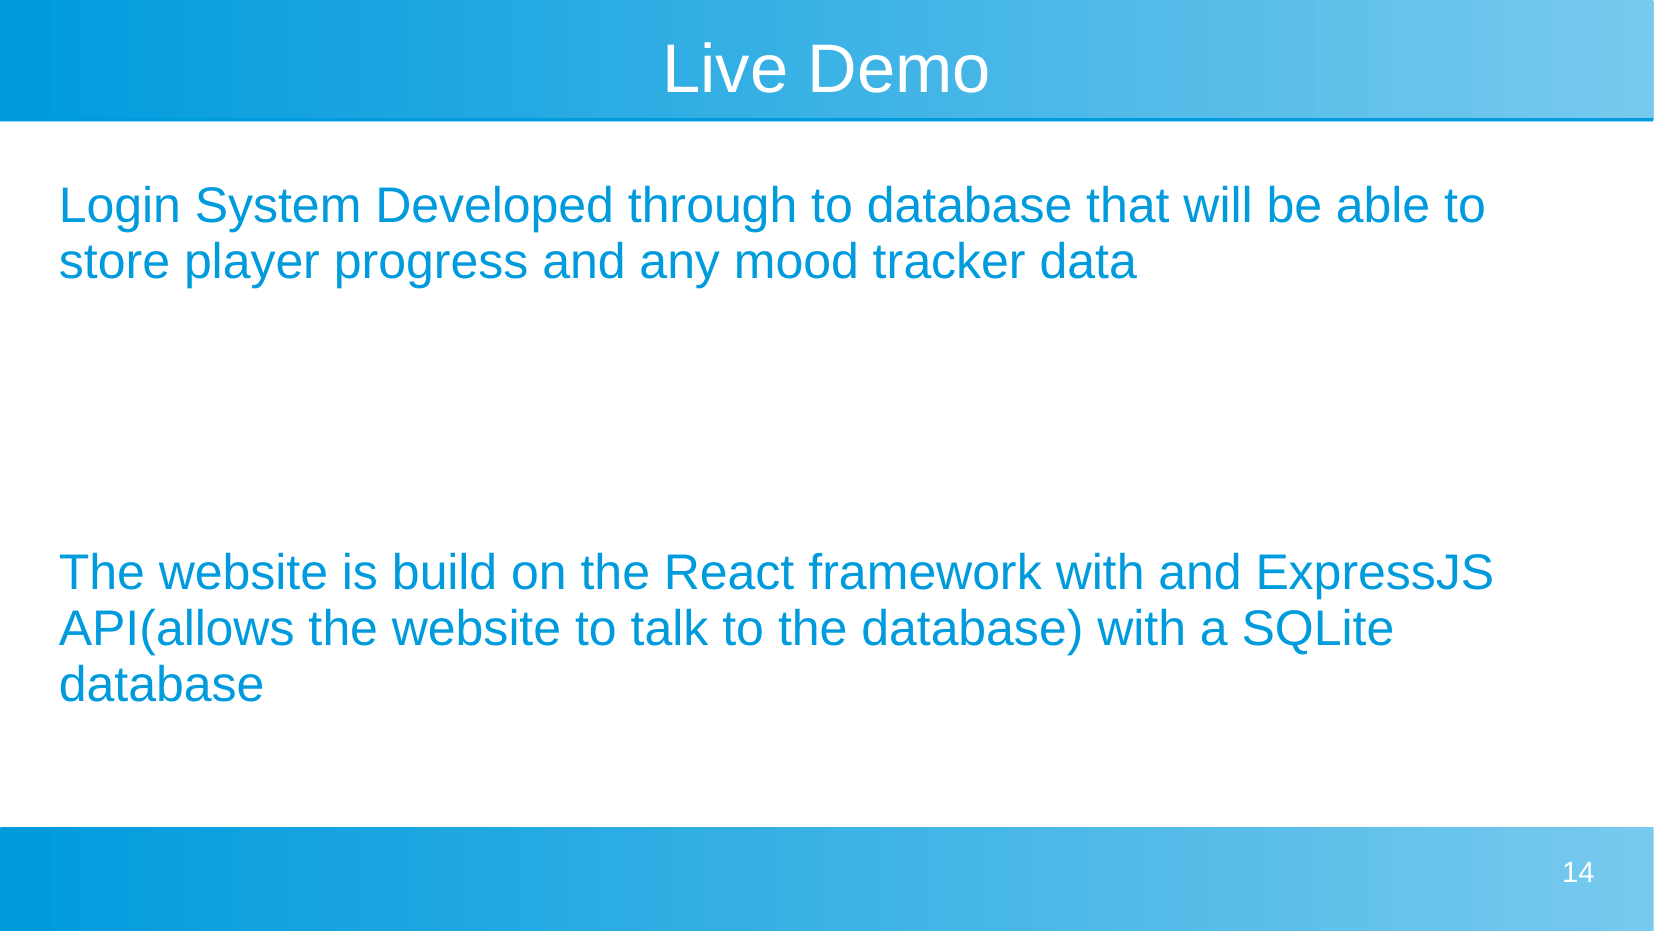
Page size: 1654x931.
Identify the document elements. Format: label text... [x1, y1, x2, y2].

list Login System Developed through to database that will be able to store player progress and any mood tracker data The website is build on the React framework with and ExpressJS API(allows the website to talk to the database) with a SQLite database [59, 177, 1595, 768]
title Live Demo [59, 29, 1595, 108]
